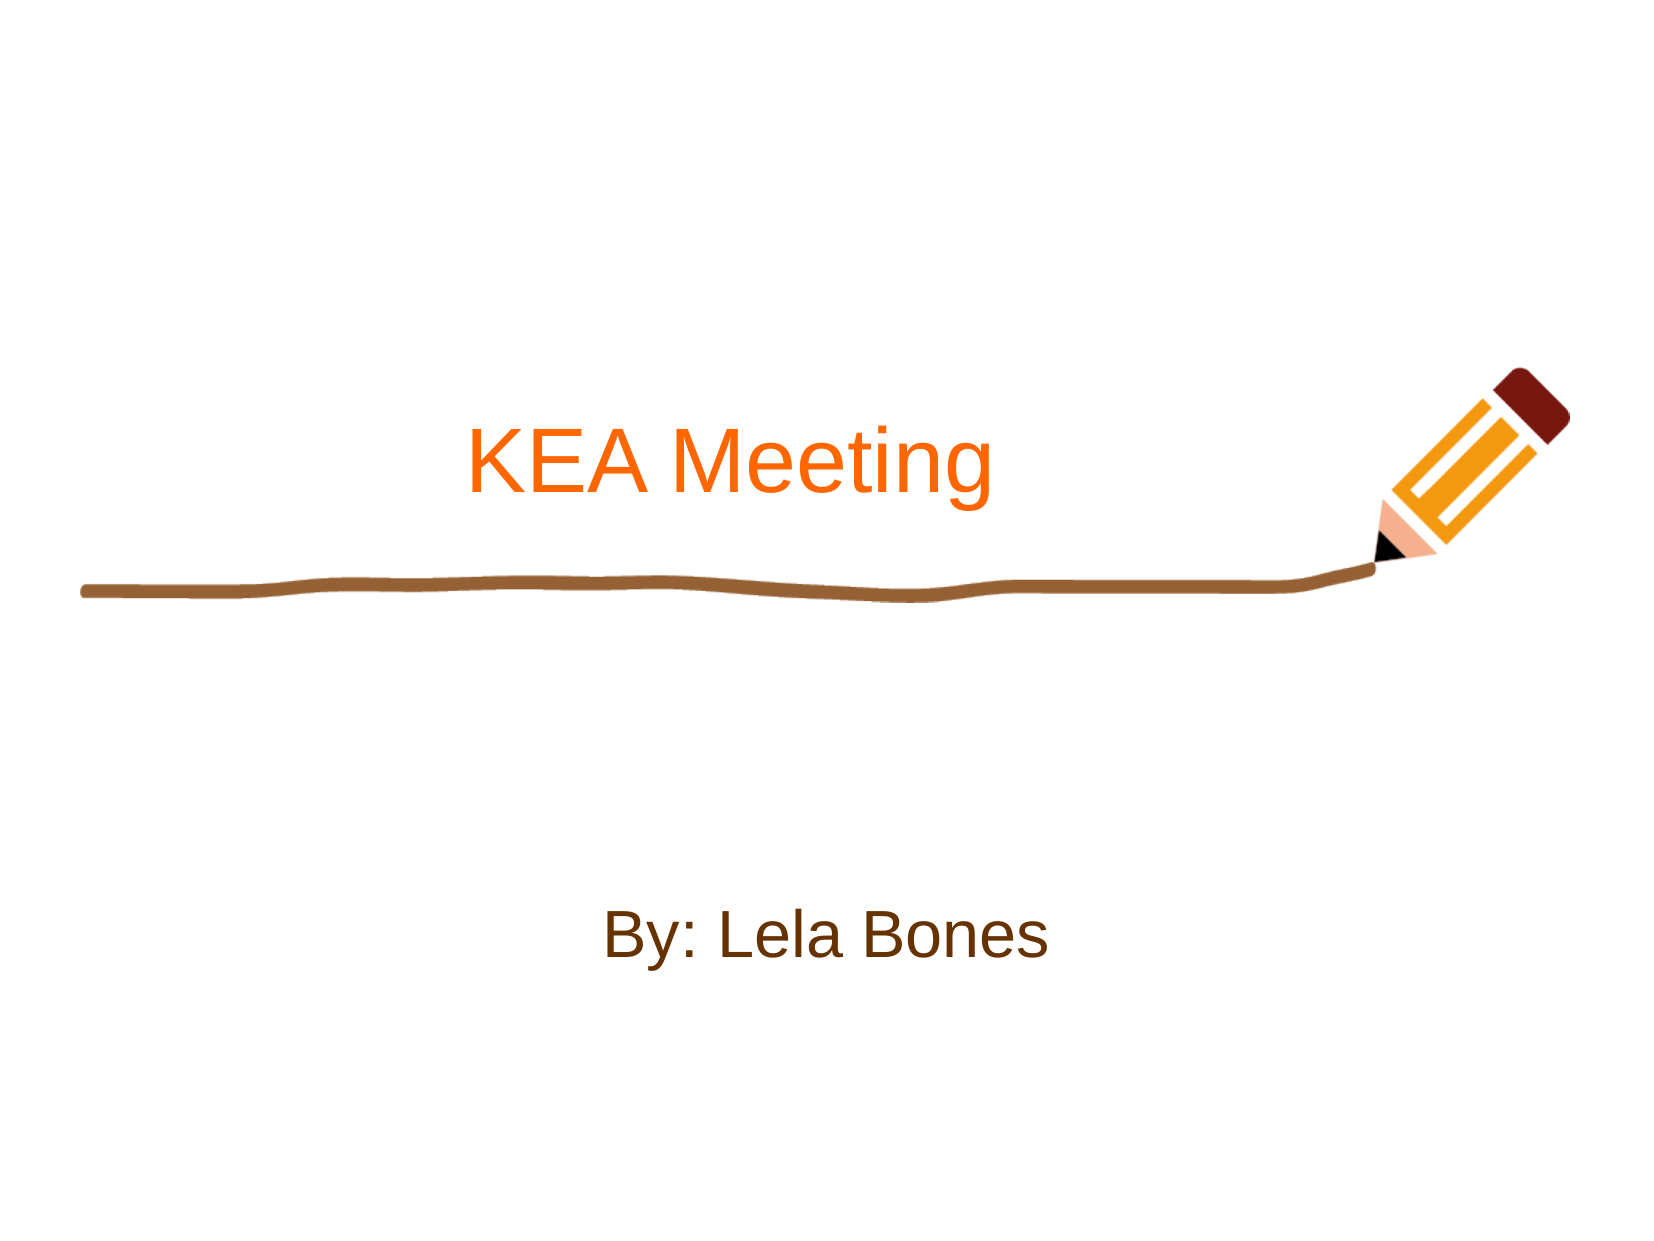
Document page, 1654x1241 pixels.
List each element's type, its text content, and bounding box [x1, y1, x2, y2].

title KEA Meeting [82, 352, 1379, 560]
subtitle By: Lela Bones [82, 685, 1571, 1177]
